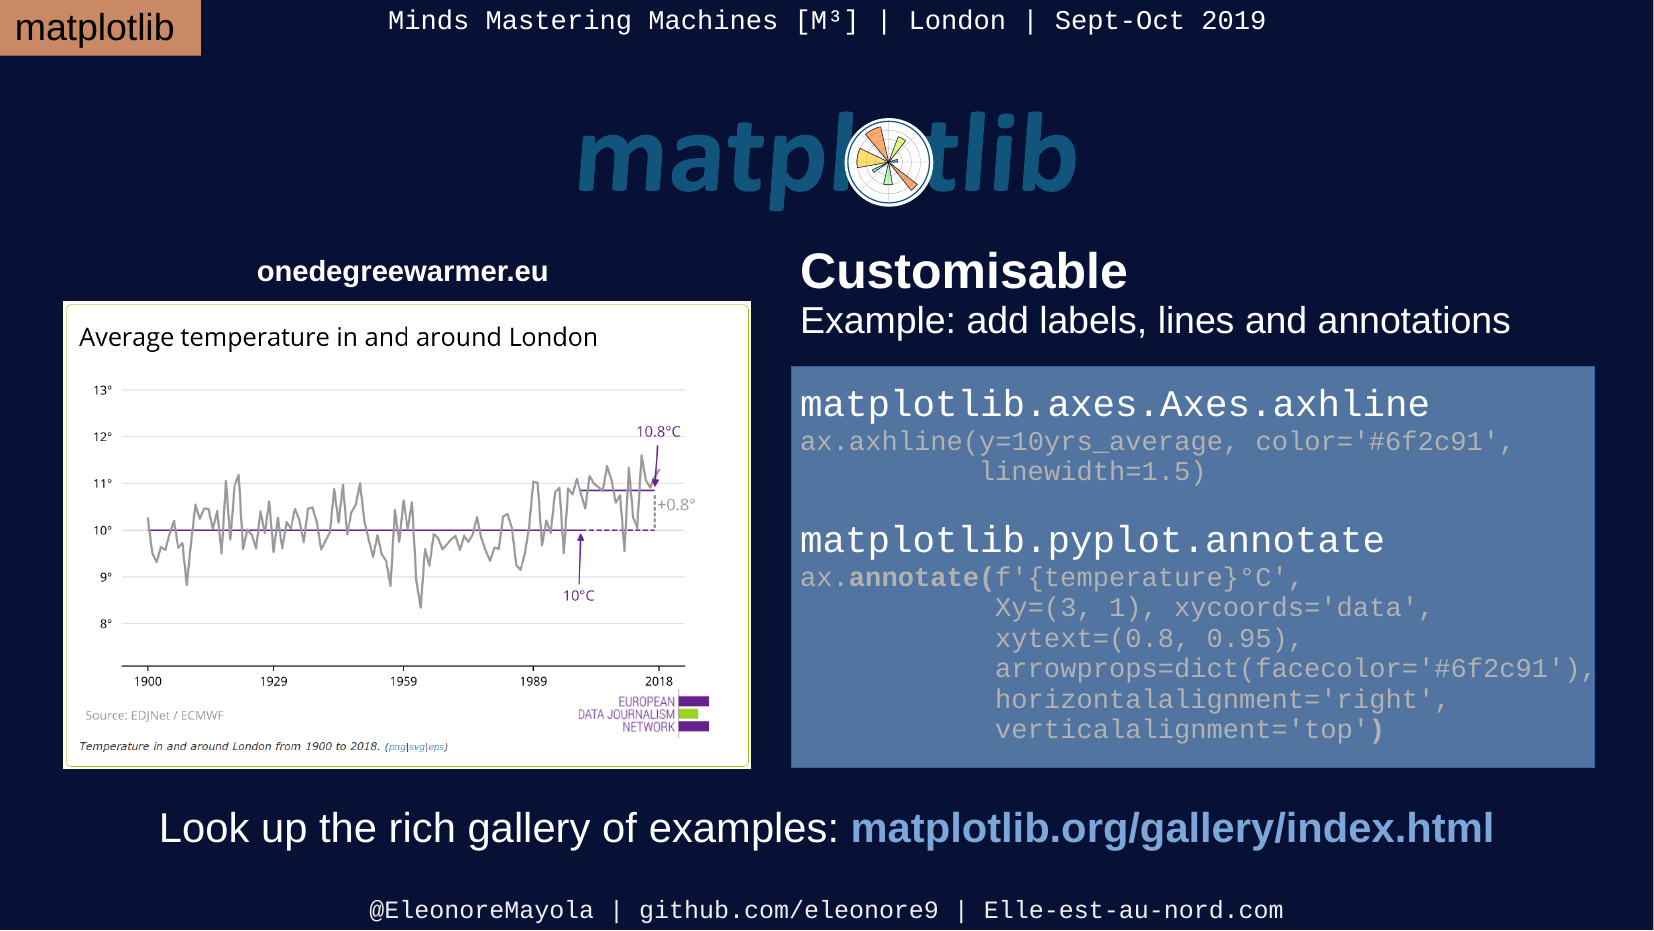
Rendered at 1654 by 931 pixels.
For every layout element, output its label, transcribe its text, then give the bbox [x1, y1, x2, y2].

picture [63, 301, 751, 769]
picture [556, 92, 1105, 225]
text_box @EleonoreMayola | github.com/eleonore9 | Elle-est-au-nord.com [295, 876, 1359, 931]
text_box Minds Mastering Machines [M³] | London | Sept-Oct 2019 [265, 0, 1388, 60]
text_box Look up the rich gallery of examples: matplotlib.org/gallery/index.html [59, 797, 1595, 876]
text_box [1542, 366, 1595, 377]
text_box matplotlib [0, 0, 201, 56]
text_box matplotlib.pyplot.annotate ax.annotate(f'{temperature}°C', Xy=(3, 1), xycoords='data', xytext=(0.8, 0.95), arrowprops=dict(facecolor='#6f2c91'), horizontalalignment='right', verticalalignment='top') [785, 513, 1654, 786]
text_box matplotlib.axes.Axes.axhline ax.axhline(y=10yrs_average, color='#6f2c91', linewidth=1.5) [785, 377, 1654, 513]
text_box [165, 708, 603, 779]
text_box Customisable Example: add labels, lines and annotations [785, 236, 1542, 377]
text_box onedegreewarmer.eu [242, 248, 565, 296]
